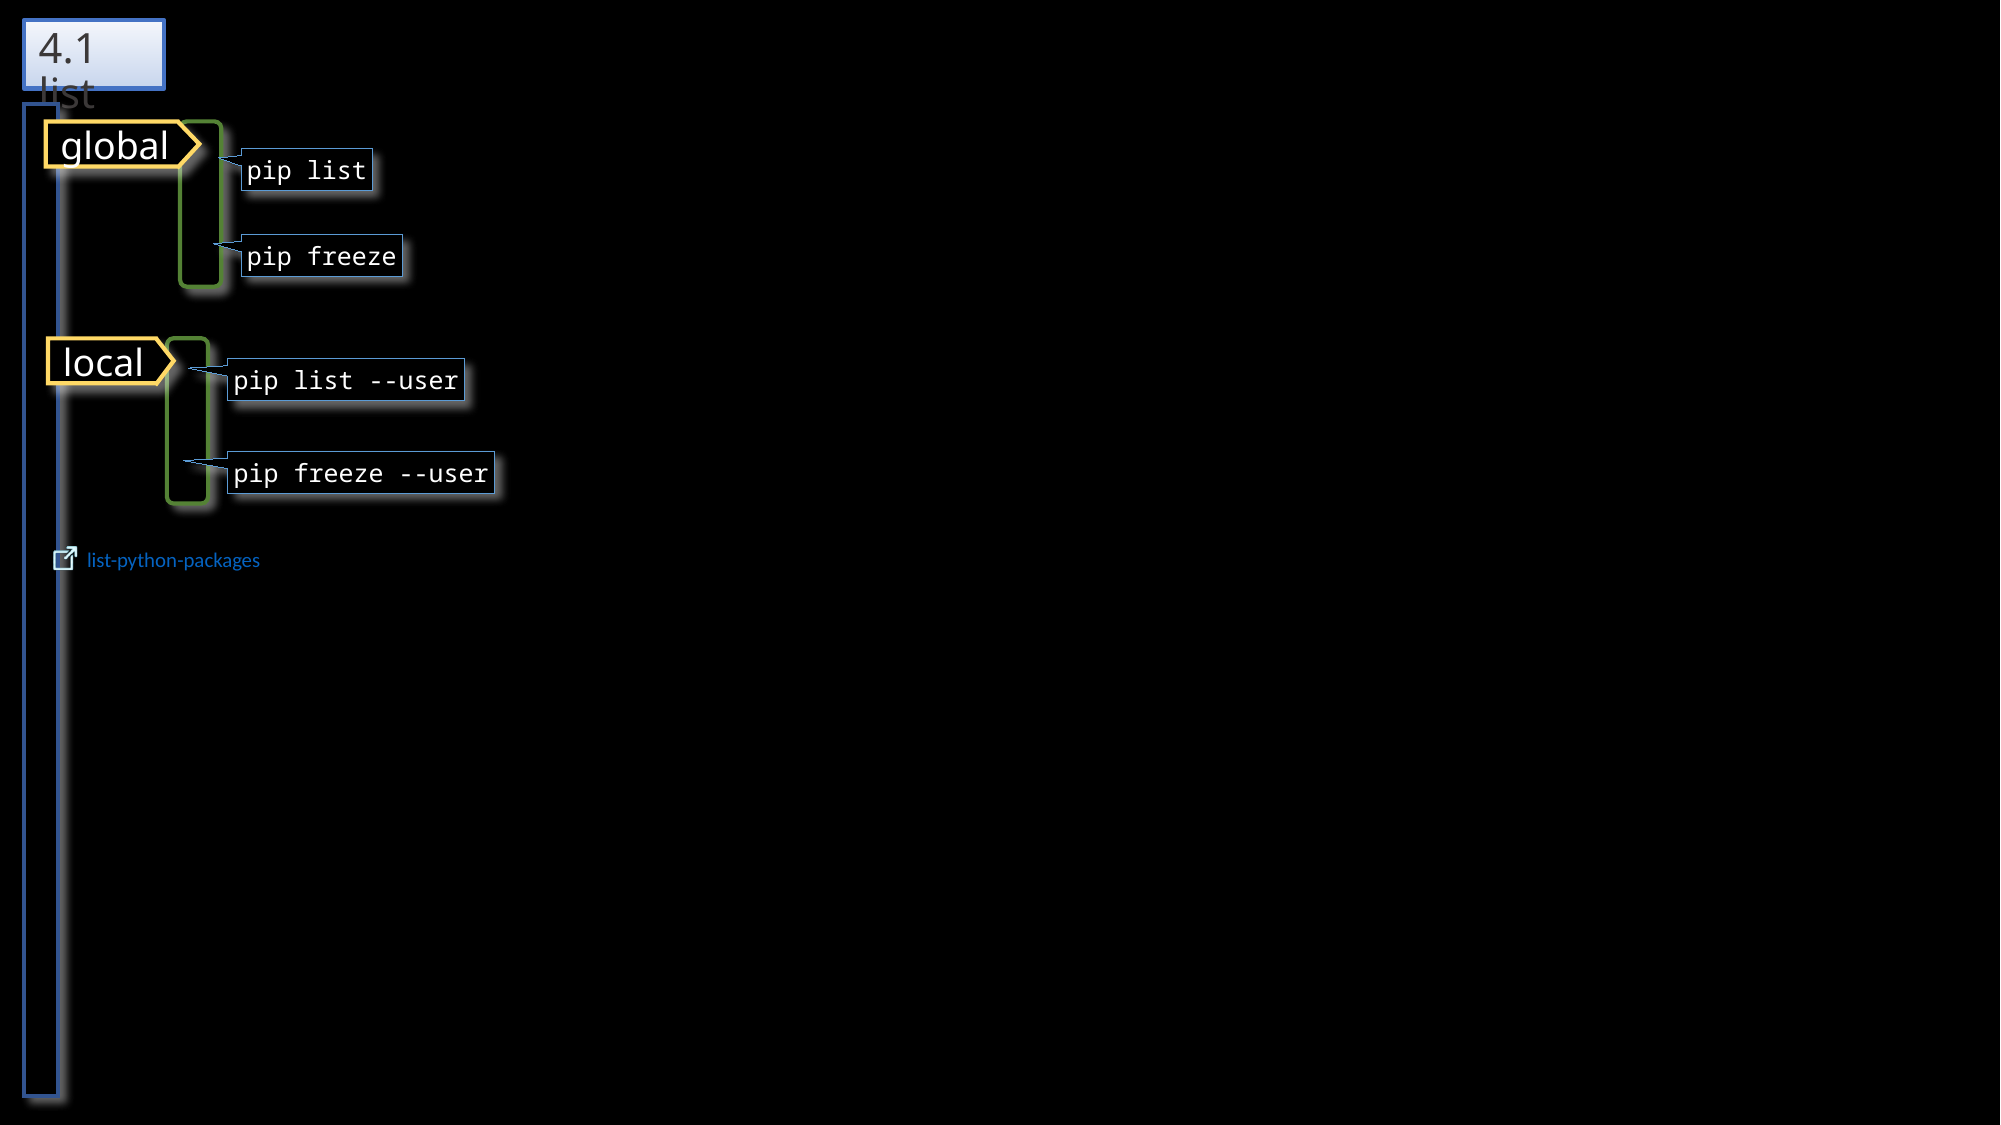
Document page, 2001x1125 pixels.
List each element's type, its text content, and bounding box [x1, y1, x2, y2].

text_box [180, 121, 222, 287]
text_box [23, 103, 58, 1096]
title 4.1 list [23, 20, 165, 89]
picture [50, 543, 80, 573]
text_box list-python-packages [72, 539, 275, 579]
text_box global [65, 141, 77, 157]
text_box pip freeze [213, 234, 403, 277]
text_box local [48, 338, 174, 384]
text_box global [45, 121, 200, 167]
text_box [166, 338, 209, 504]
text_box pip freeze --user [183, 451, 495, 494]
text_box pip list --user [188, 358, 465, 401]
text_box pip list [218, 148, 373, 191]
